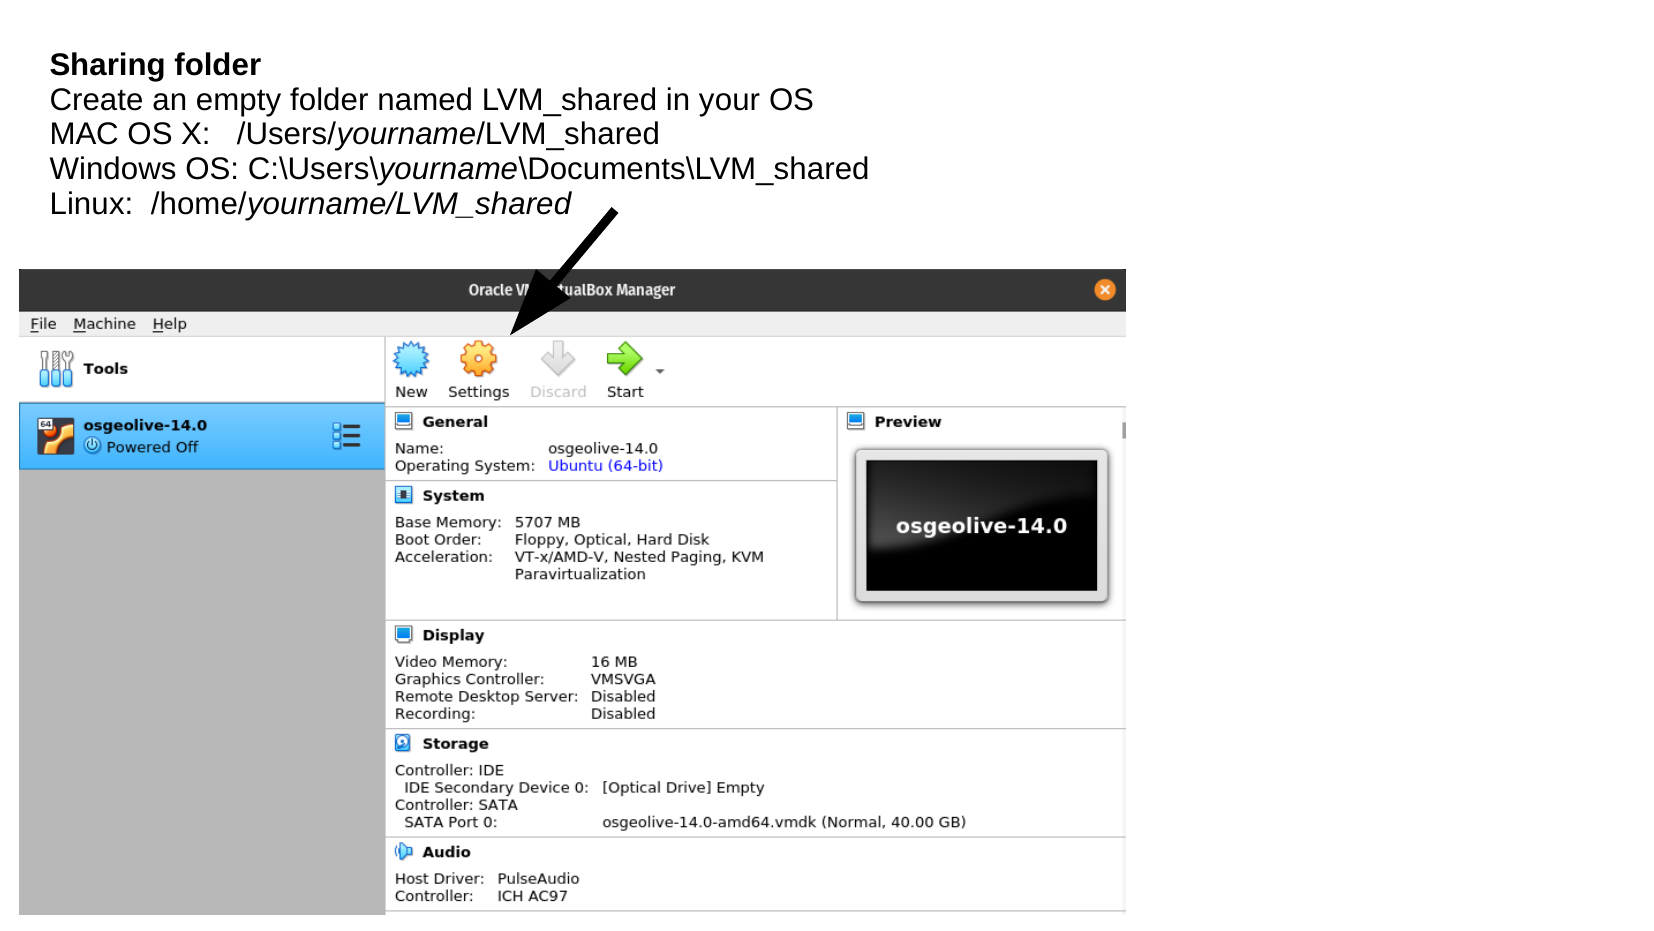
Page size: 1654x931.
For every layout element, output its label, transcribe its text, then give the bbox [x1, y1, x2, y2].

text_box Sharing folder Create an empty folder named LVM_shared in your OS MAC OS X: /Users/yourname/LVM_shared Windows OS: C:\Users\yourname\Documents\LVM_shared Linux: /home/yourname/LVM_shared [34, 39, 1130, 229]
picture [537, 269, 558, 280]
picture [19, 269, 1126, 915]
